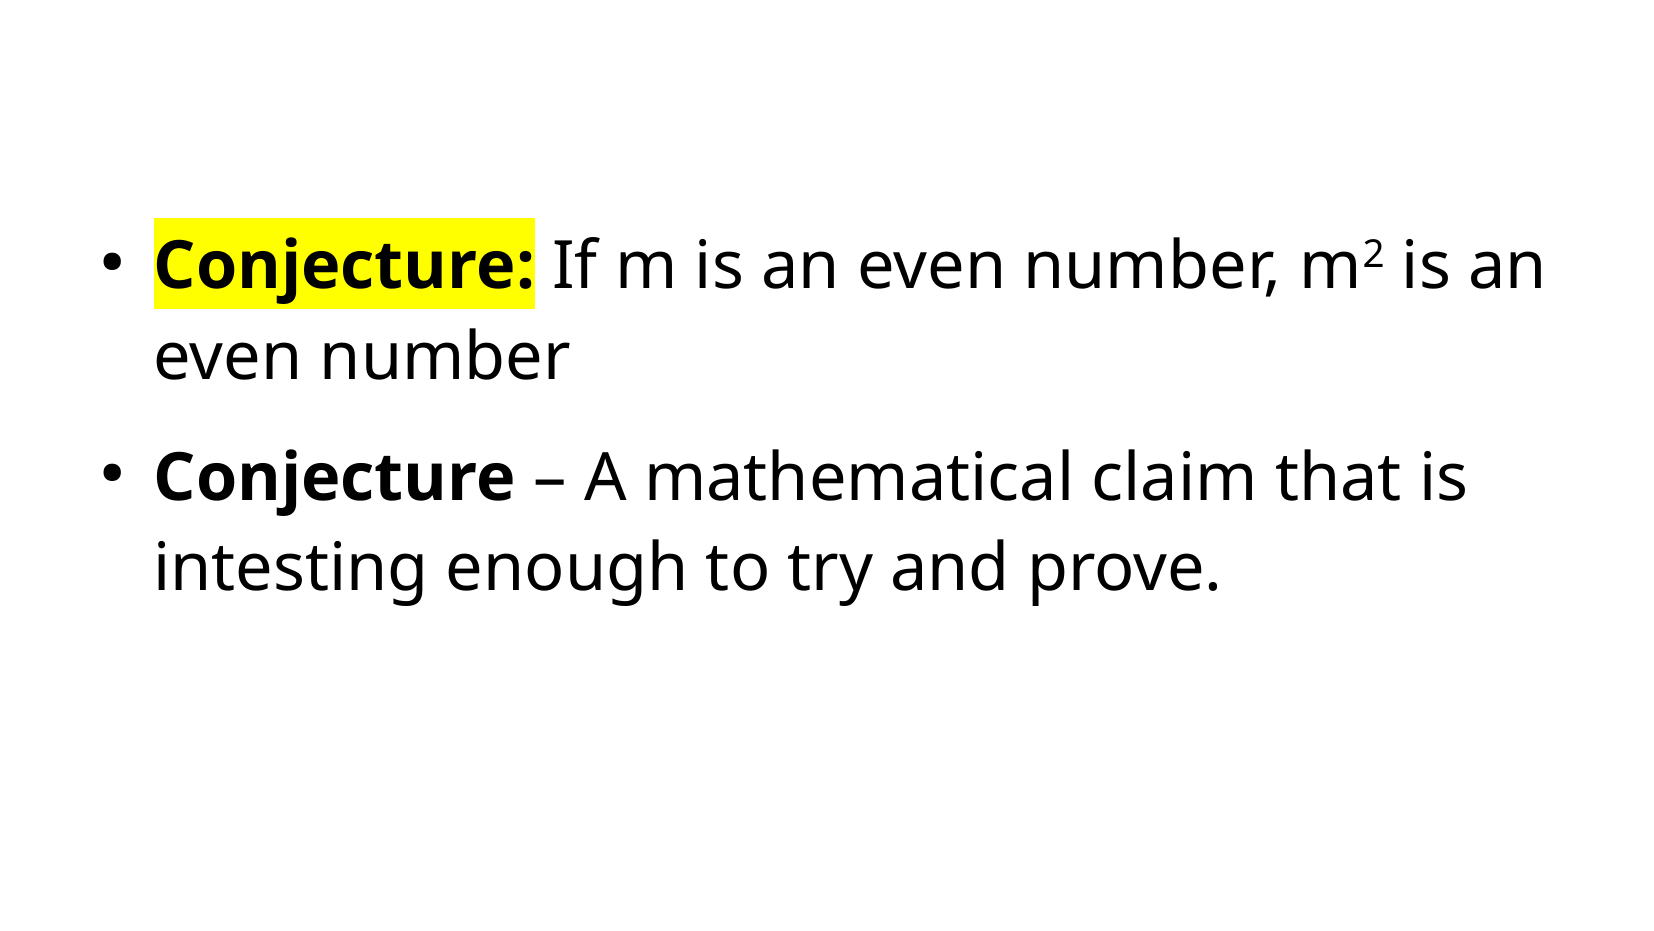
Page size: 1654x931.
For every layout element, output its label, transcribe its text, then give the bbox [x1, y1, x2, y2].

list Conjecture: If m is an even number, m2 is an even number Conjecture – A mathematical claim that is intesting enough to try and prove. [82, 217, 1571, 758]
